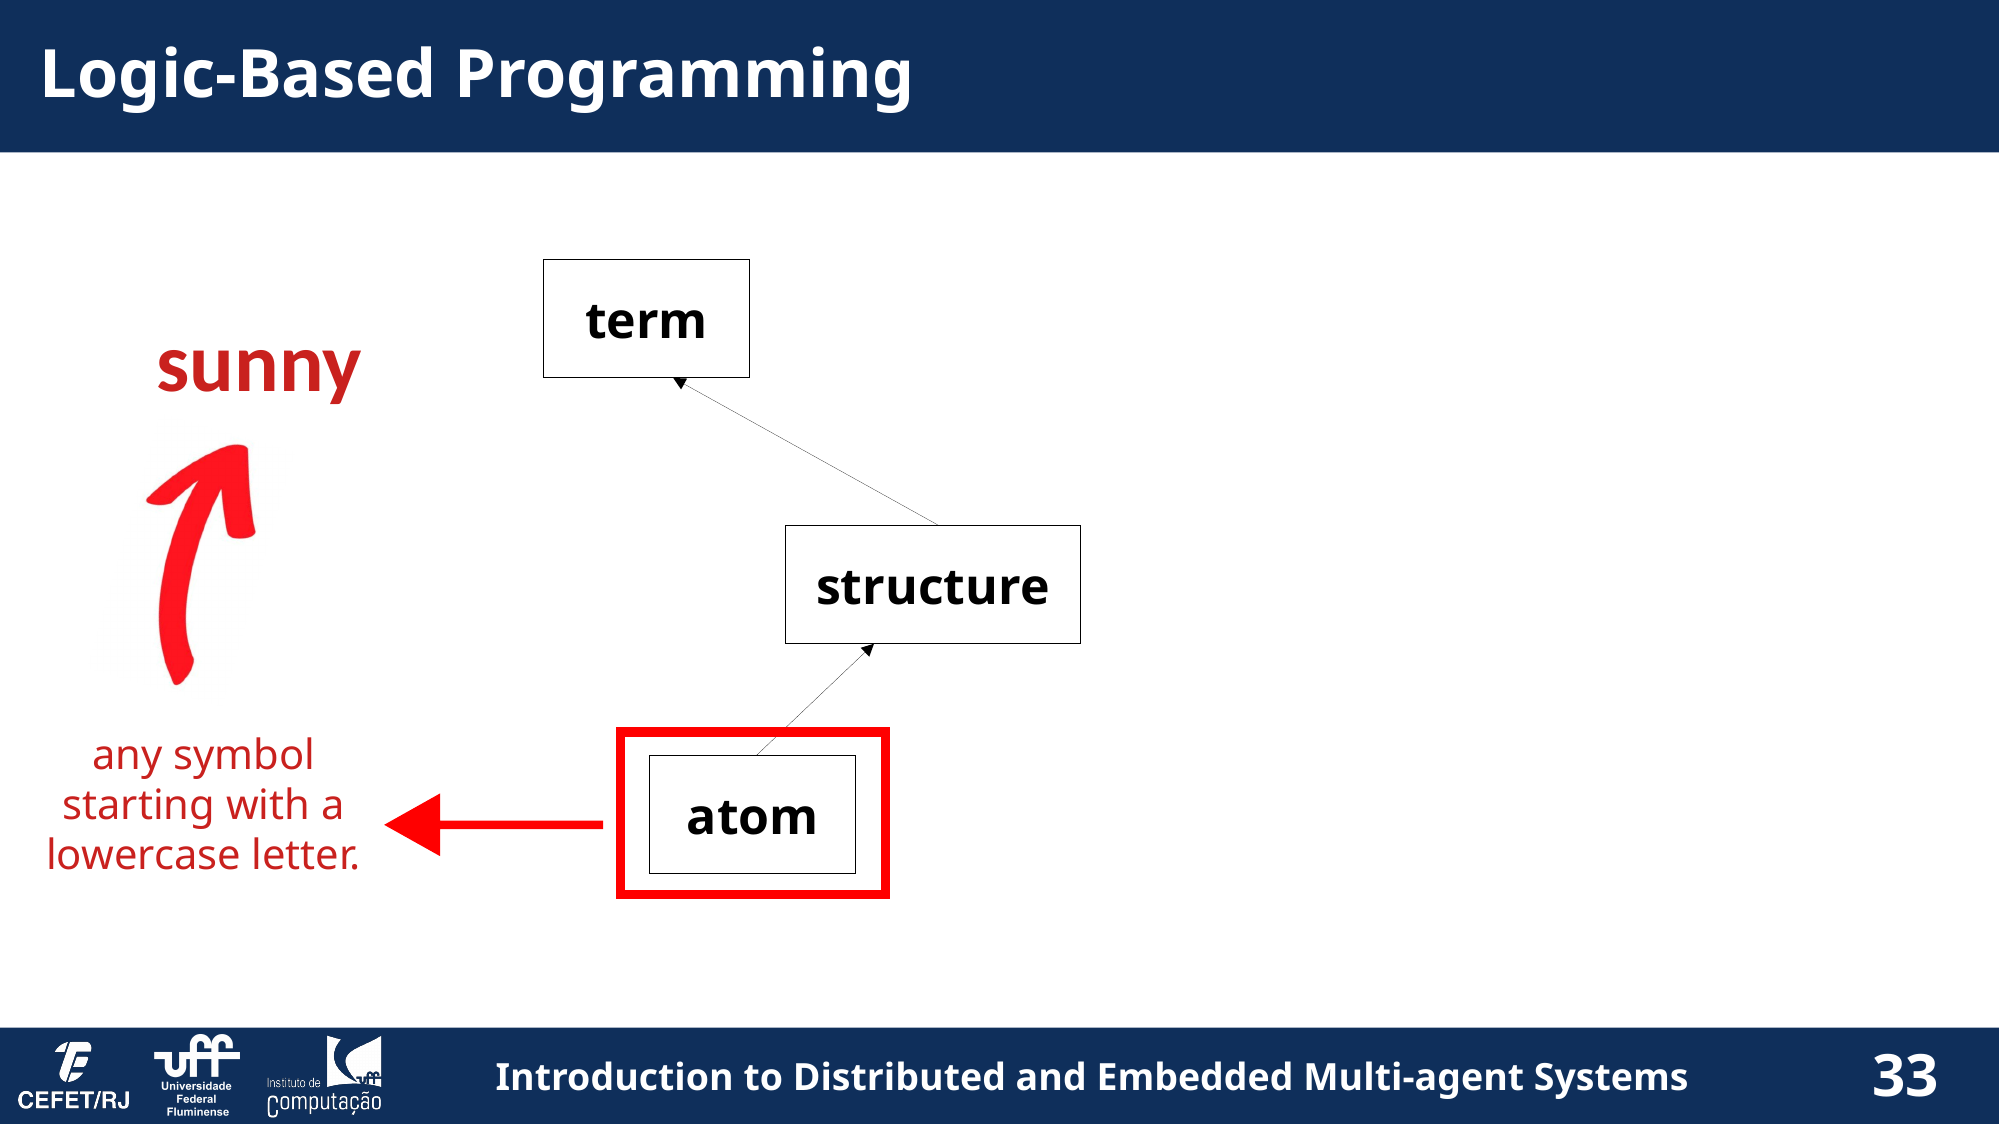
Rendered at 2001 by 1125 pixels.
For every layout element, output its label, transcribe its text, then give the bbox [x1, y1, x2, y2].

text_box [384, 793, 604, 857]
picture [87, 413, 295, 707]
picture [265, 1033, 383, 1118]
text_box sunny [59, 301, 478, 416]
text_box any symbol starting with a lowercase letter. [29, 720, 378, 886]
text_box term [543, 259, 750, 378]
picture [18, 1021, 129, 1125]
text_box atom [649, 755, 856, 874]
text_box Logic-Based Programming [25, 23, 1999, 119]
picture [153, 1033, 241, 1121]
text_box structure [785, 525, 1081, 644]
